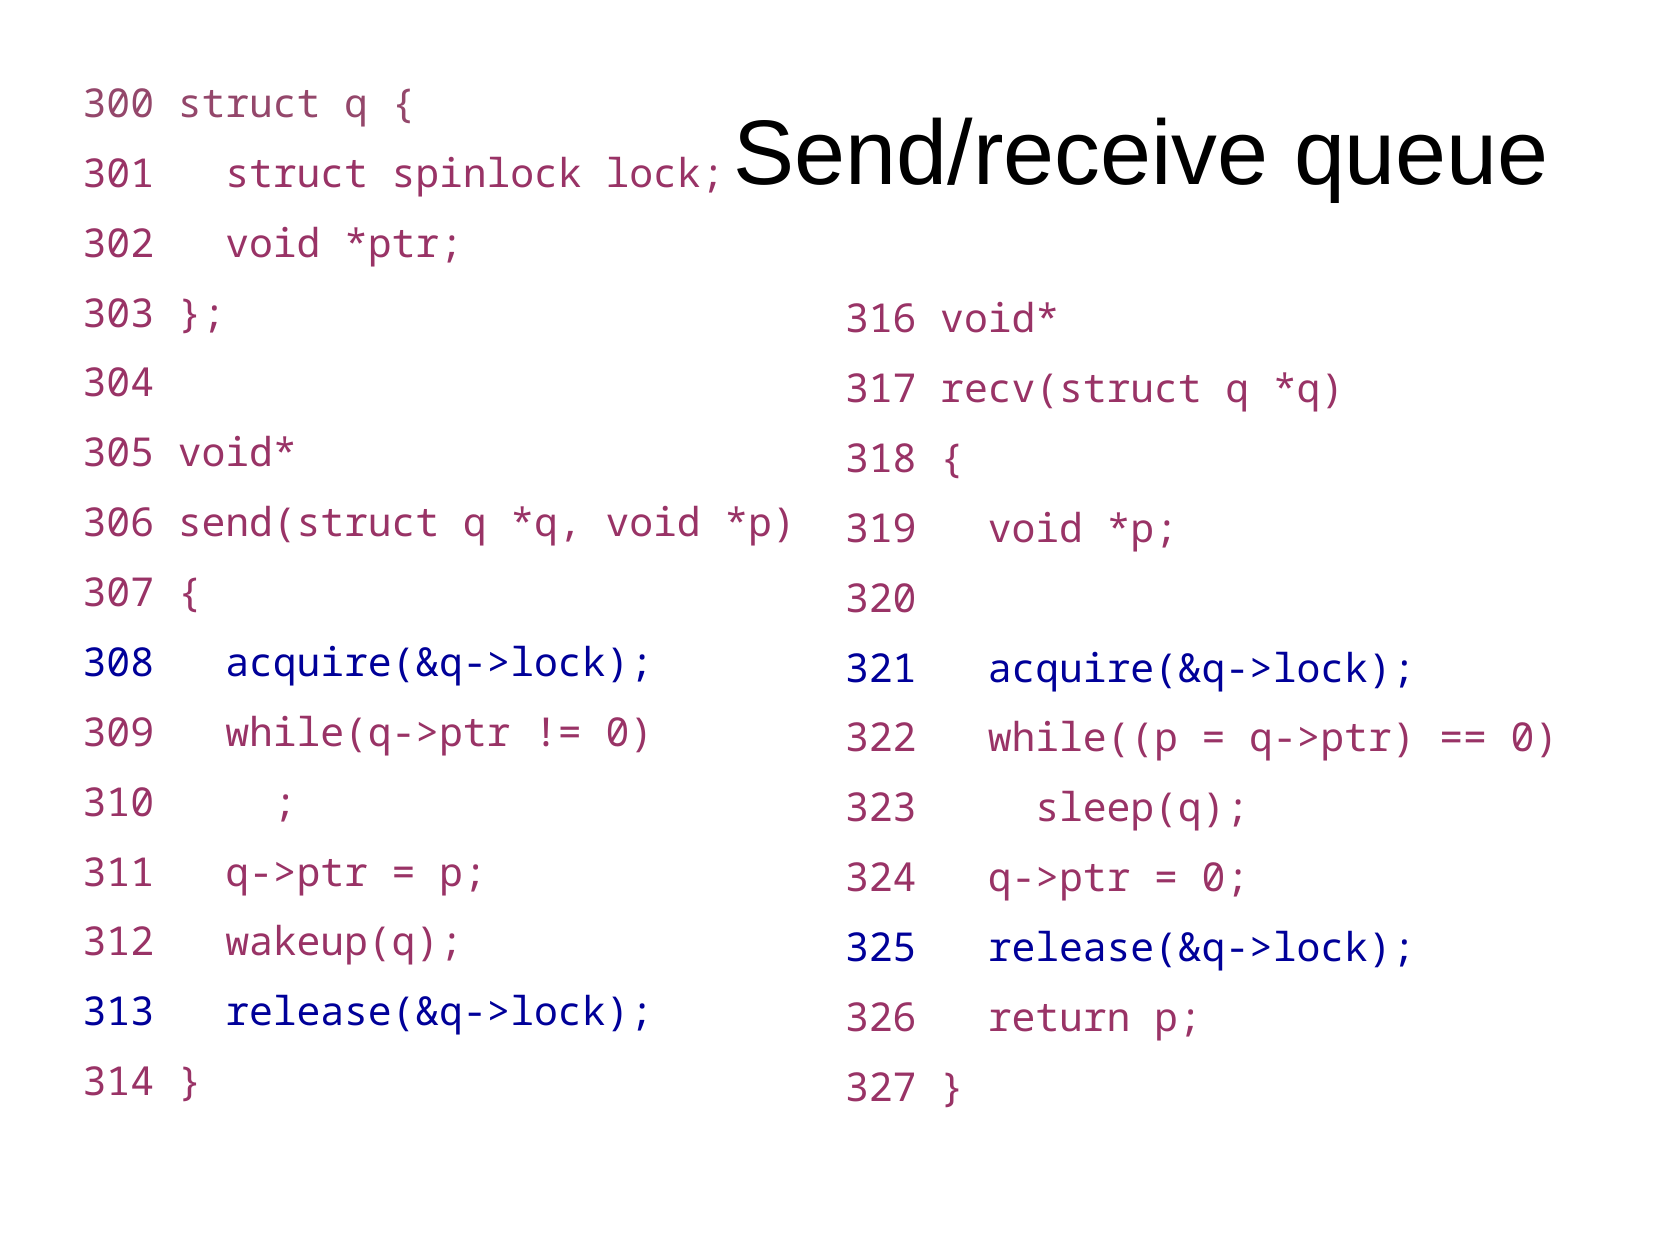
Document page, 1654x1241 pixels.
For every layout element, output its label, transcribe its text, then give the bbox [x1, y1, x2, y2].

title Send/receive queue [712, 49, 1571, 257]
list 316 void* 317 recv(struct q *q) 318 { 319 void *p; 320 321 acquire(&q->lock); 322 while((p = q->ptr) == 0) 323 sleep(q); 324 q->ptr = 0; 325 release(&q->lock); 326 return p; 327 } [845, 290, 1572, 1163]
list 300 struct q { 301 struct spinlock lock; 302 void *ptr; 303 }; 304 305 void* 306 send(struct q *q, void *p) 307 { 308 acquire(&q->lock); 309 while(q->ptr != 0) 310 ; 311 q->ptr = p; 312 wakeup(q); 313 release(&q->lock); 314 } [82, 75, 809, 1163]
